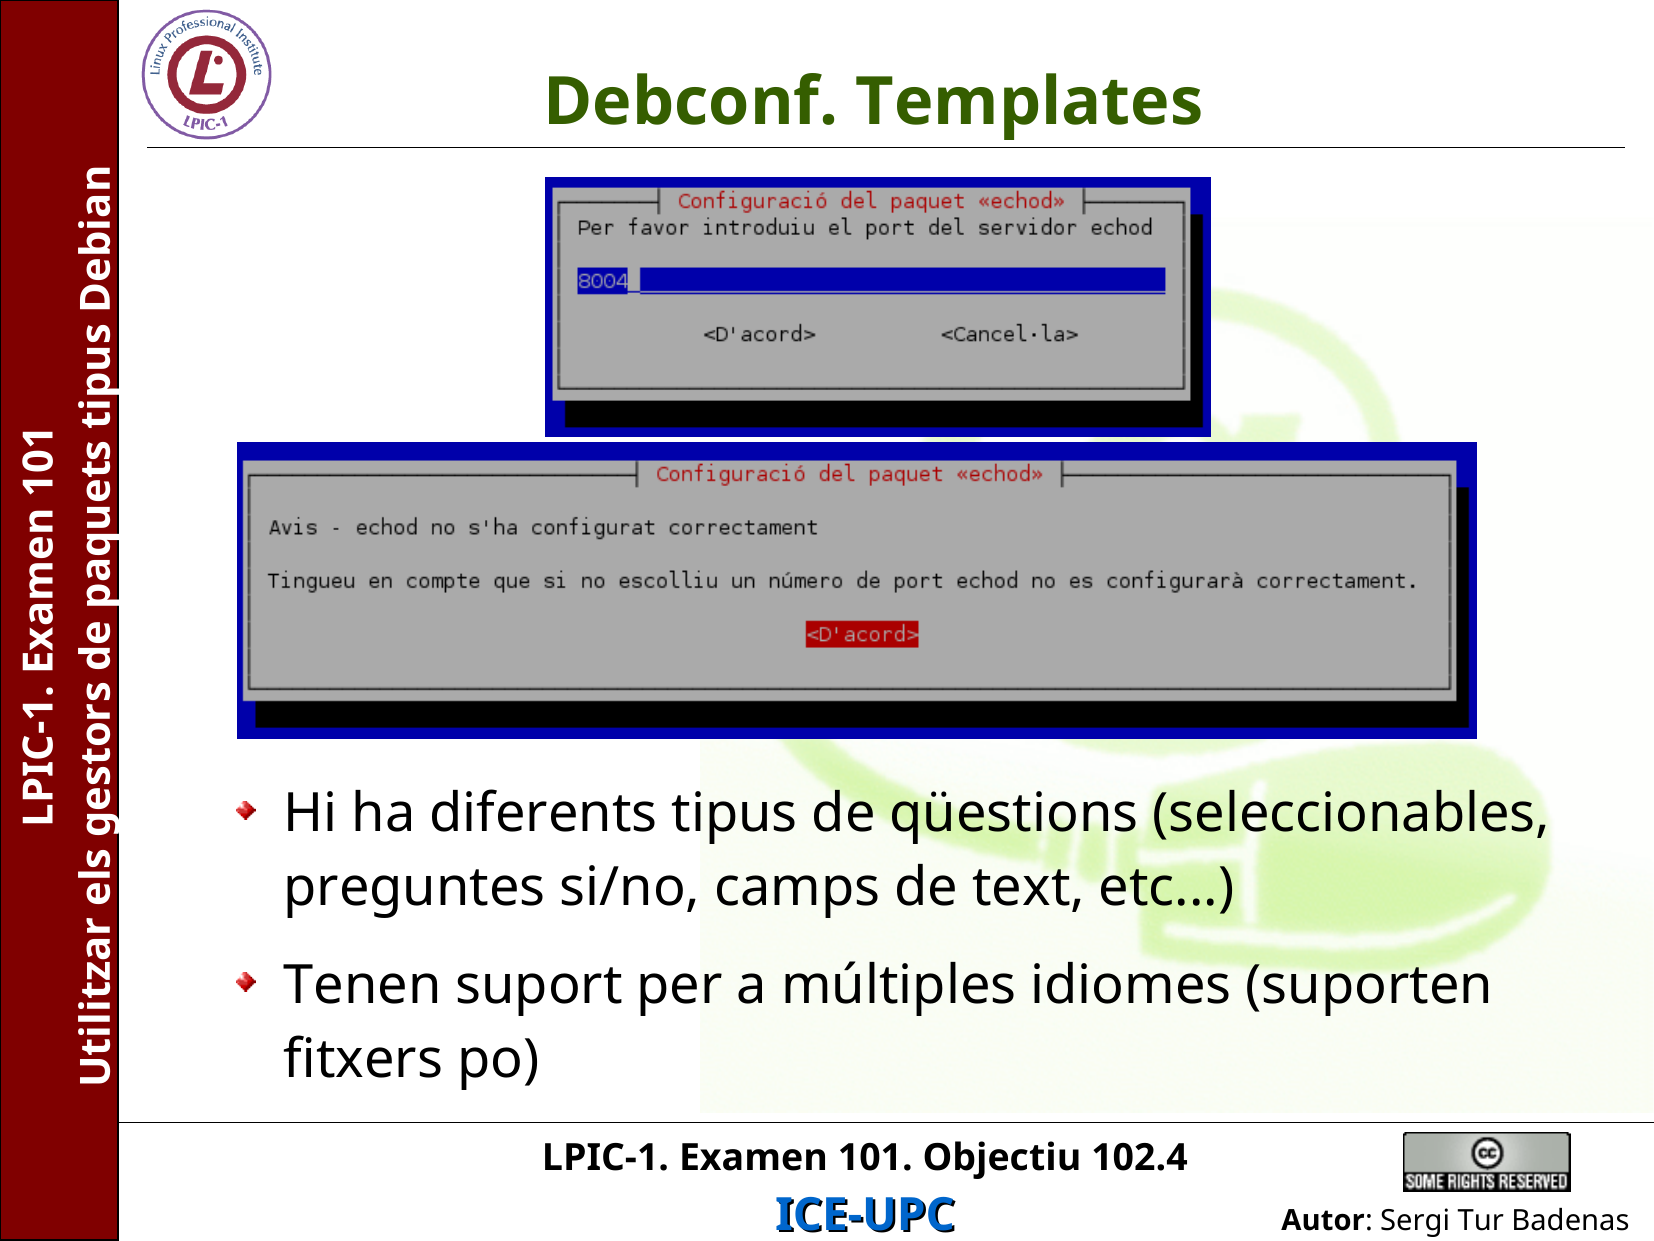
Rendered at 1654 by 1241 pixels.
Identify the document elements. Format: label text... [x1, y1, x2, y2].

title Debconf. Templates [129, 49, 1619, 148]
list Hi ha diferents tipus de qüestions (seleccionables, preguntes si/no, camps de text, etc...) Tenen suport per a múltiples idiomes (suporten fitxers po) [141, 773, 1630, 1114]
picture [135, 5, 277, 49]
picture [237, 177, 1654, 1113]
picture [1403, 1132, 1571, 1192]
